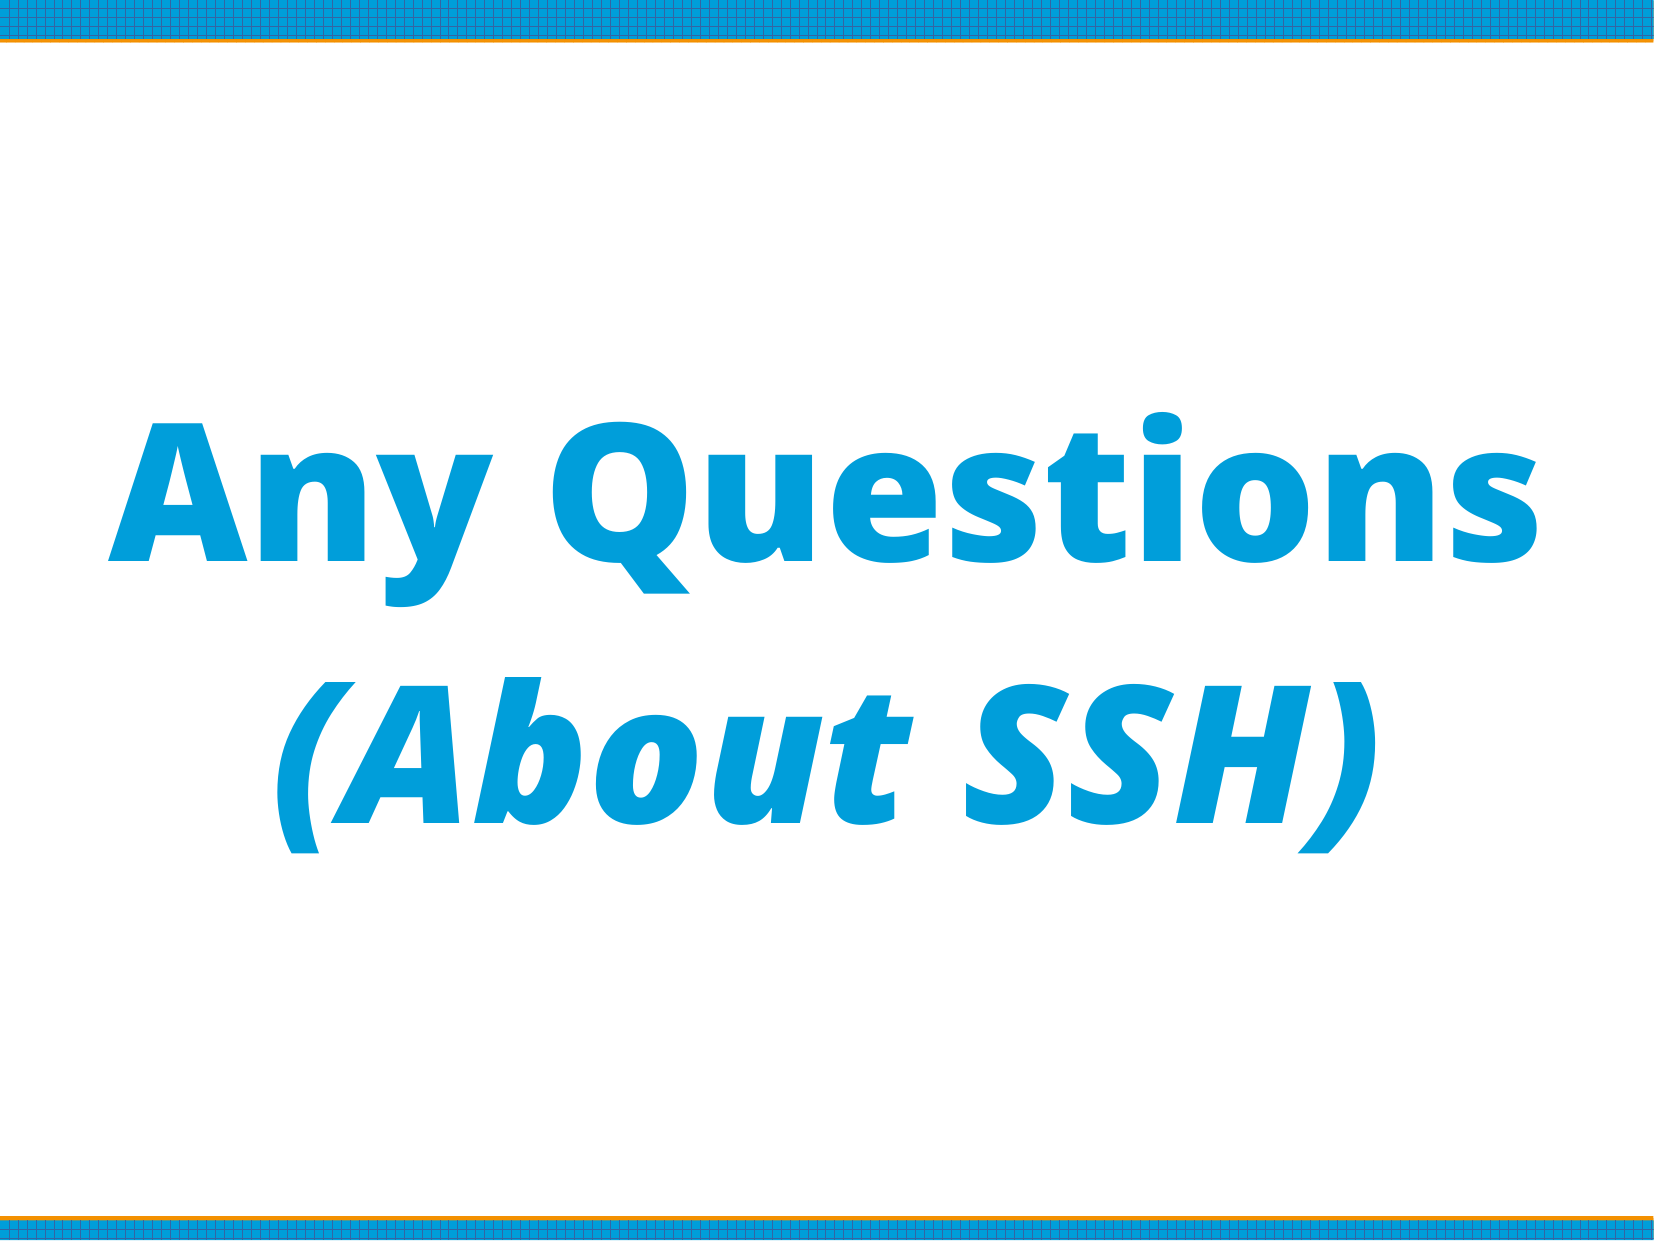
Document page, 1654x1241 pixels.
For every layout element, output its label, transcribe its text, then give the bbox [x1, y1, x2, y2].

subtitle Any Questions (About SSH) [82, 137, 1571, 1098]
